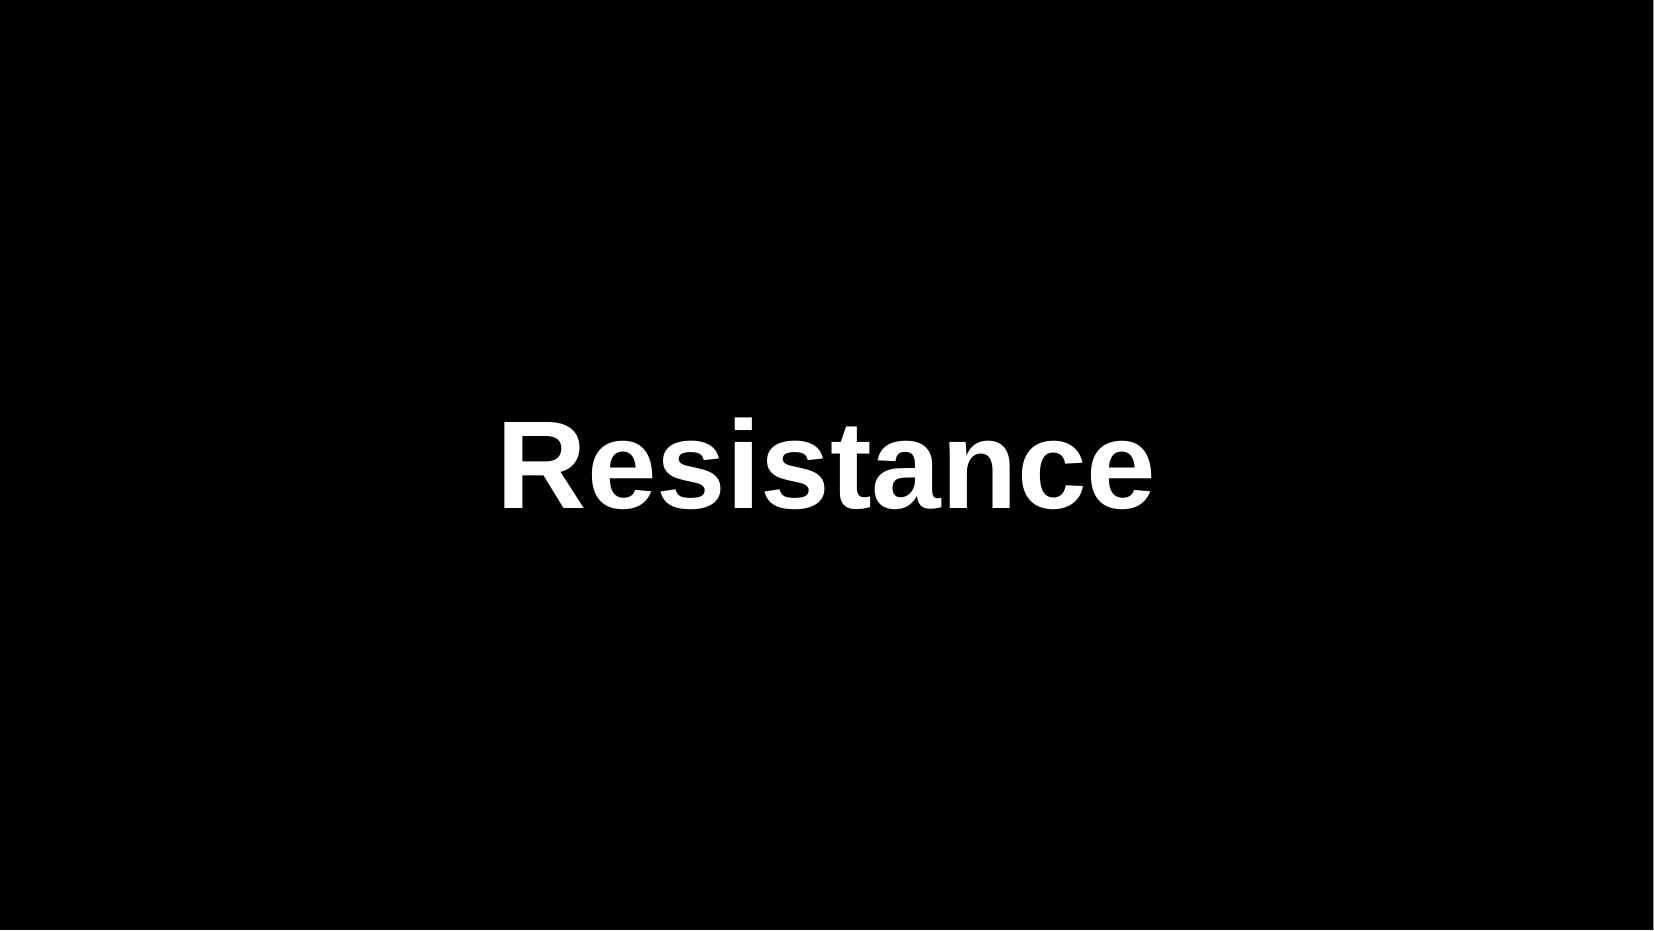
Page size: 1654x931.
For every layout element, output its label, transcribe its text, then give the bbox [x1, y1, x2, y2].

subtitle Resistance [82, 105, 1571, 826]
